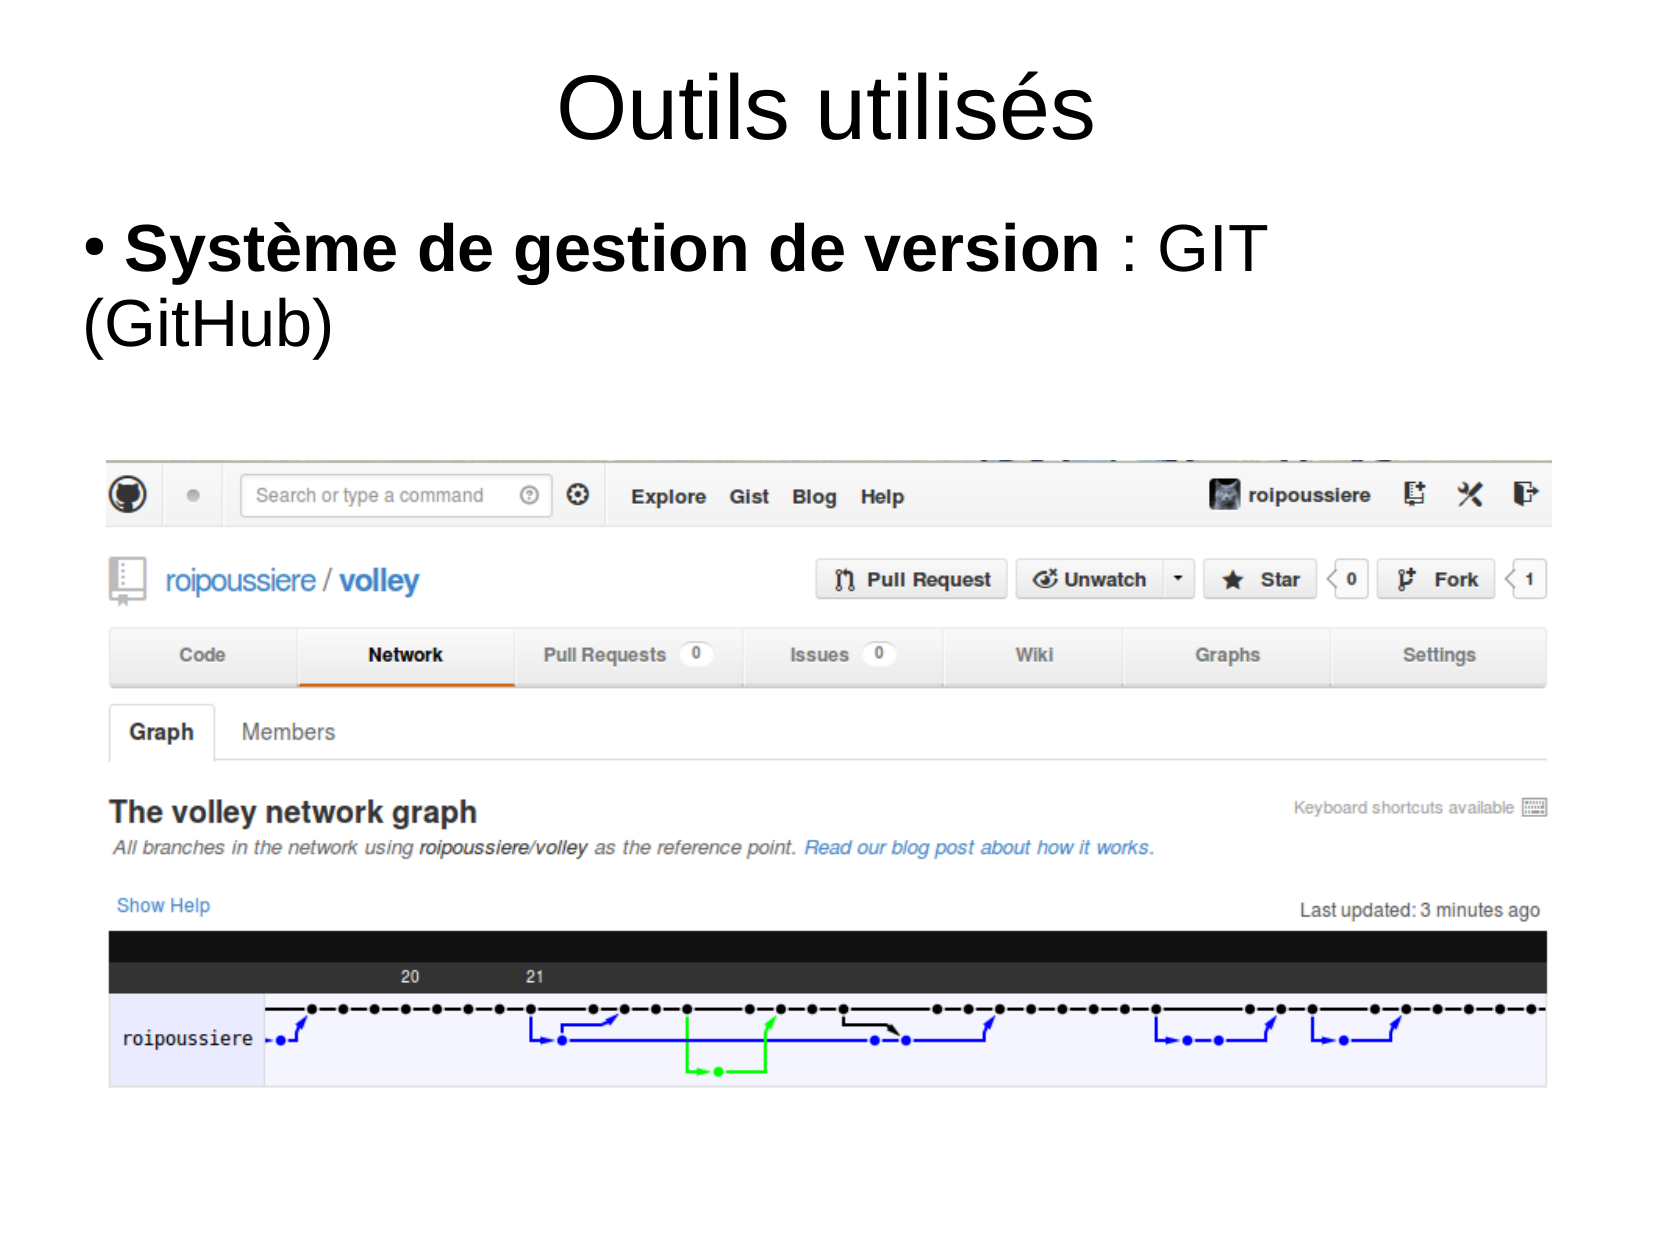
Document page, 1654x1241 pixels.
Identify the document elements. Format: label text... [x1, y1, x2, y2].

title Outils utilisés [82, 49, 1571, 166]
subtitle Système de gestion de version : GIT (GitHub) [82, 210, 1538, 361]
picture [106, 460, 1552, 1094]
